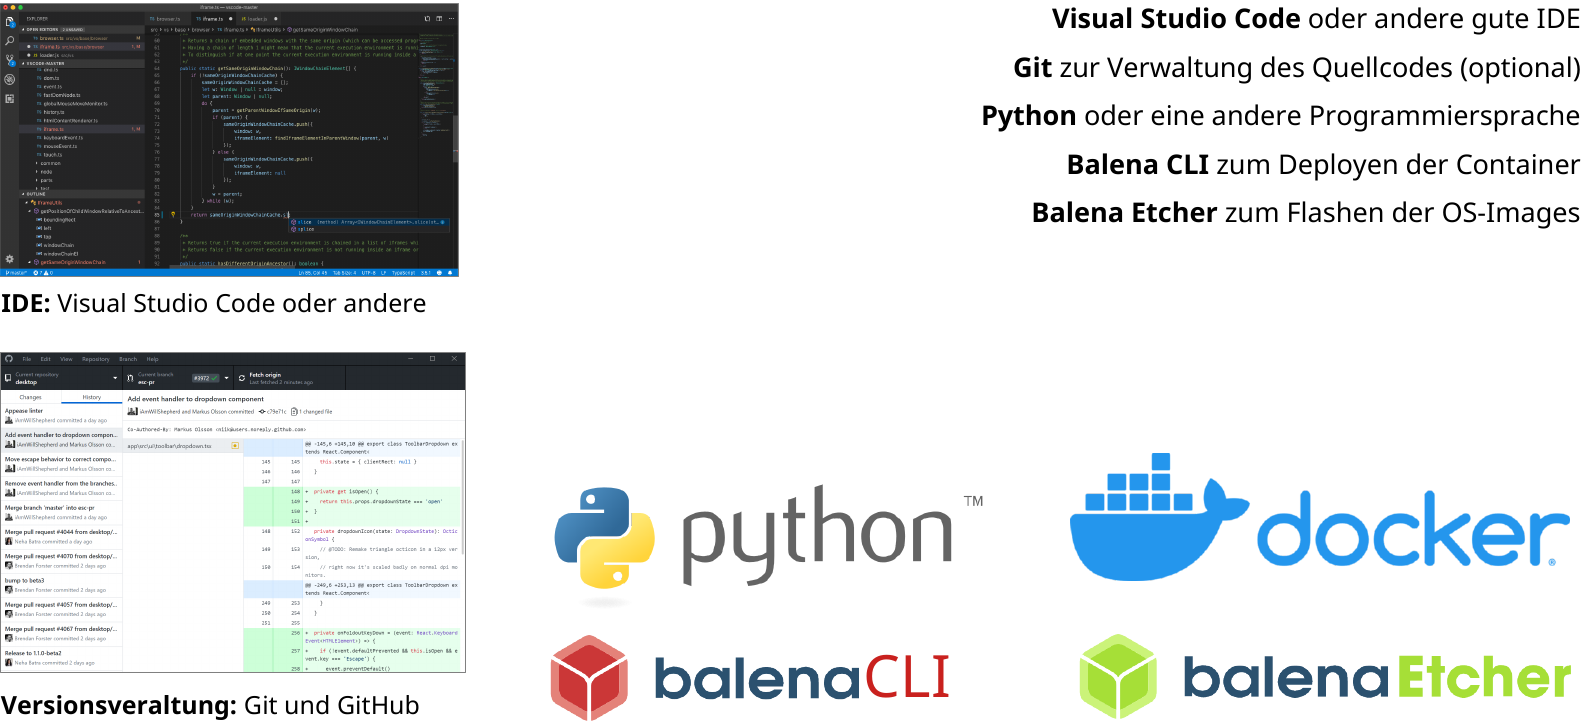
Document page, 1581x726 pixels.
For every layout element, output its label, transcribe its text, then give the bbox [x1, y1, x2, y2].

picture [1079, 634, 1571, 719]
text_box CLI [849, 628, 986, 725]
text_box IDE: Visual Studio Code oder andere [1, 278, 401, 324]
text_box Versionsveraltung: Git und GitHub [0, 680, 401, 725]
picture [0, 352, 465, 672]
list Visual Studio Code oder andere gute IDE Git zur Verwaltung des Quellcodes (optional) Python oder eine andere Programmiersprache Balena CLI zum Deployen der Container Balena Etcher zum Flashen der OS-Images [953, 0, 1581, 297]
picture [0, 3, 458, 277]
picture [549, 481, 987, 611]
picture [550, 635, 866, 721]
picture [1070, 453, 1570, 581]
